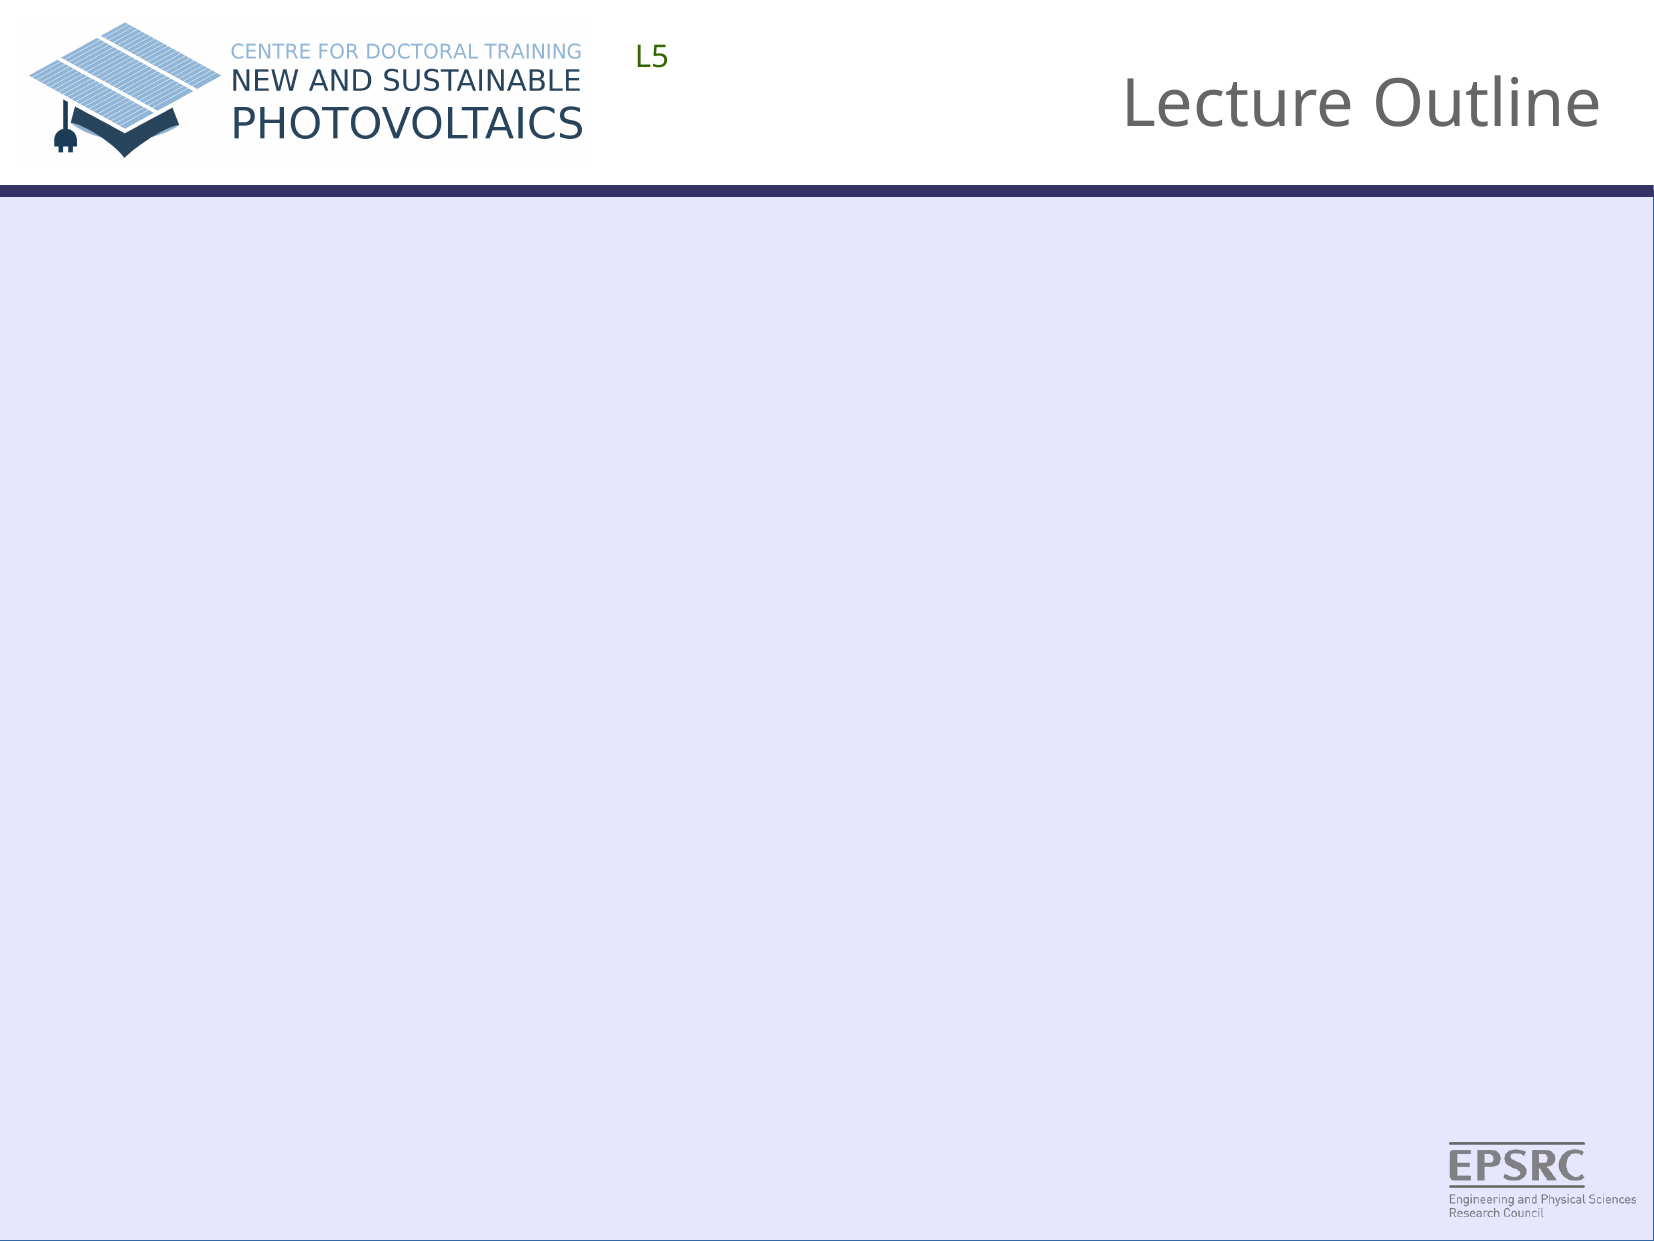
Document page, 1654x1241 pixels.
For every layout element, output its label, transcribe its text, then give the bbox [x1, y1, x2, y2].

text_box [0, 197, 1654, 1241]
picture [1449, 1142, 1636, 1217]
text_box Lecture Outline [767, 51, 1618, 142]
picture [19, 17, 591, 166]
text_box L5 [620, 29, 880, 80]
